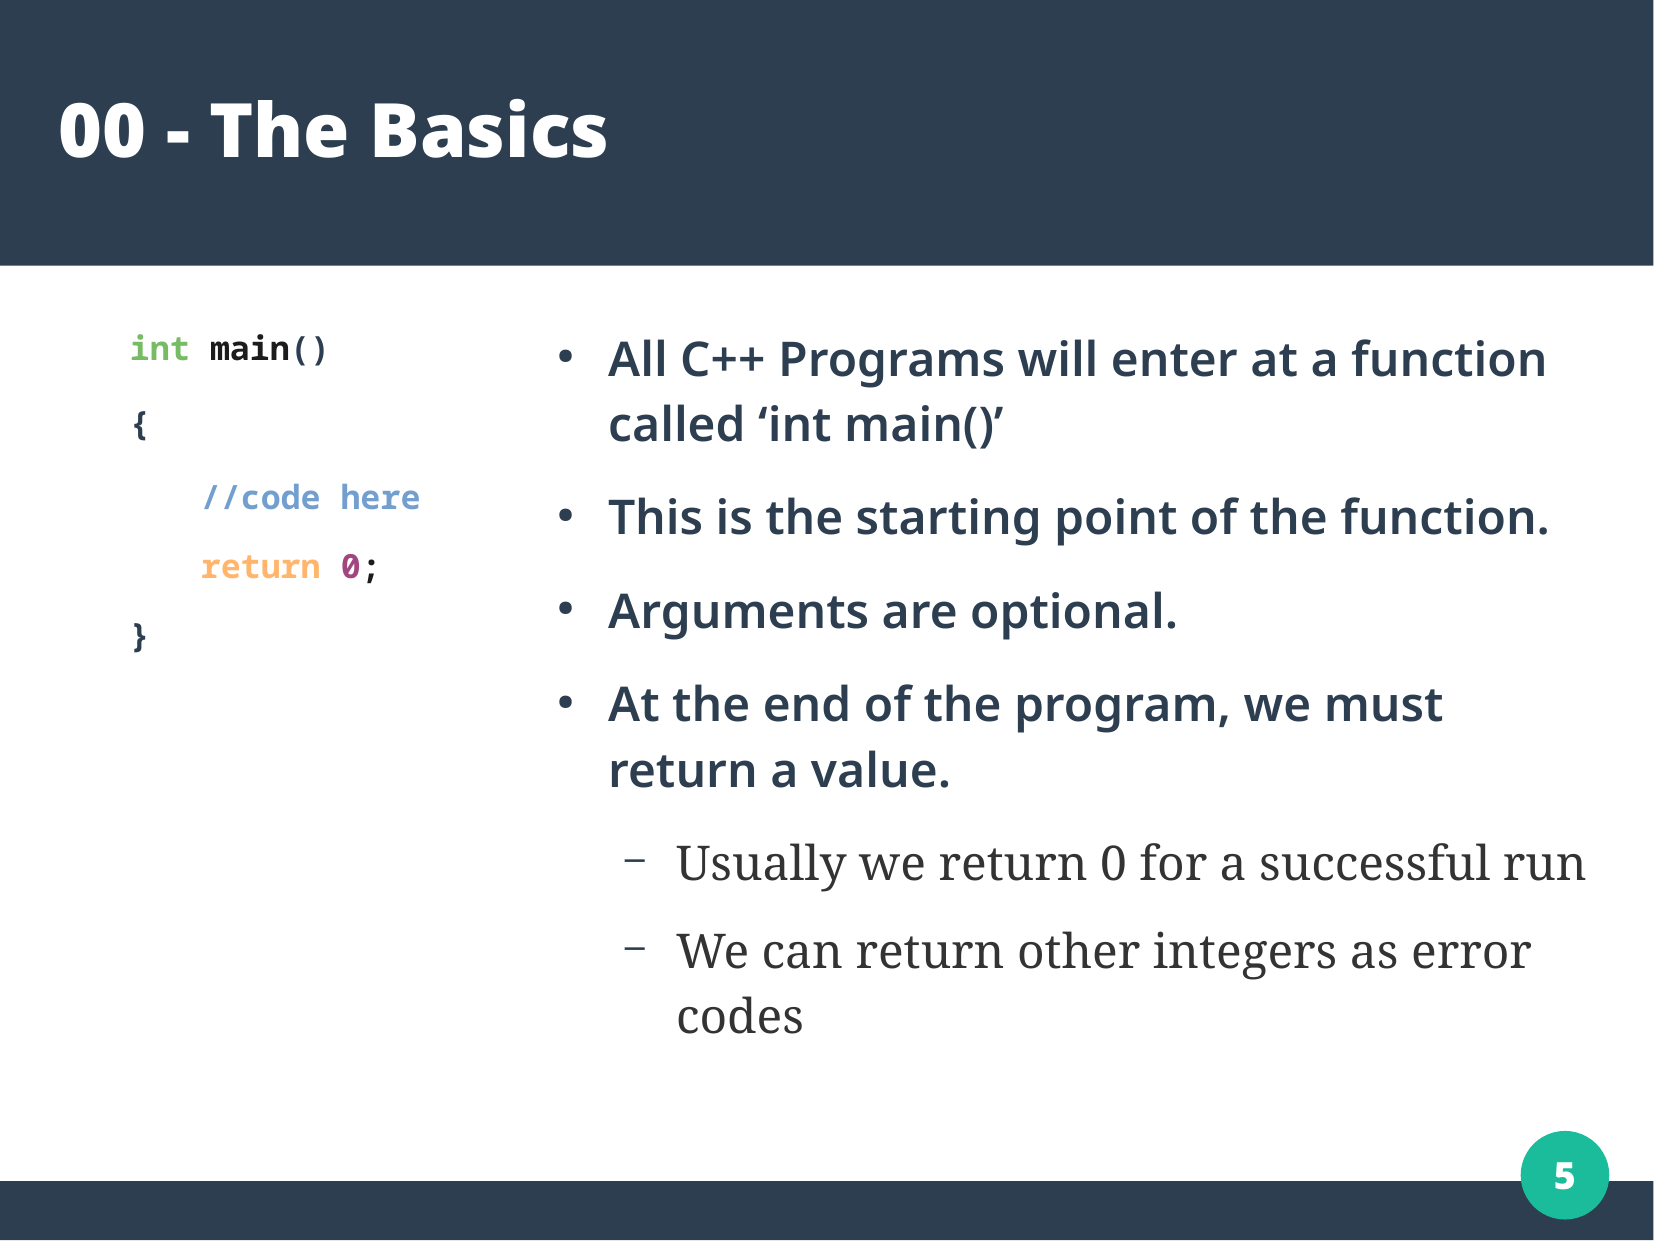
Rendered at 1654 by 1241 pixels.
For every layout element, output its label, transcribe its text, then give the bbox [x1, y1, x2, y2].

title 00 - The Basics [59, 49, 1595, 207]
list int main() { //code here return 0; } [59, 324, 481, 1152]
list All C++ Programs will enter at a function called ‘int main()’ This is the starting point of the function. Arguments are optional. At the end of the program, we must return a value. Usually we return 0 for a successful run We can return other integers as error codes [540, 324, 1596, 1111]
